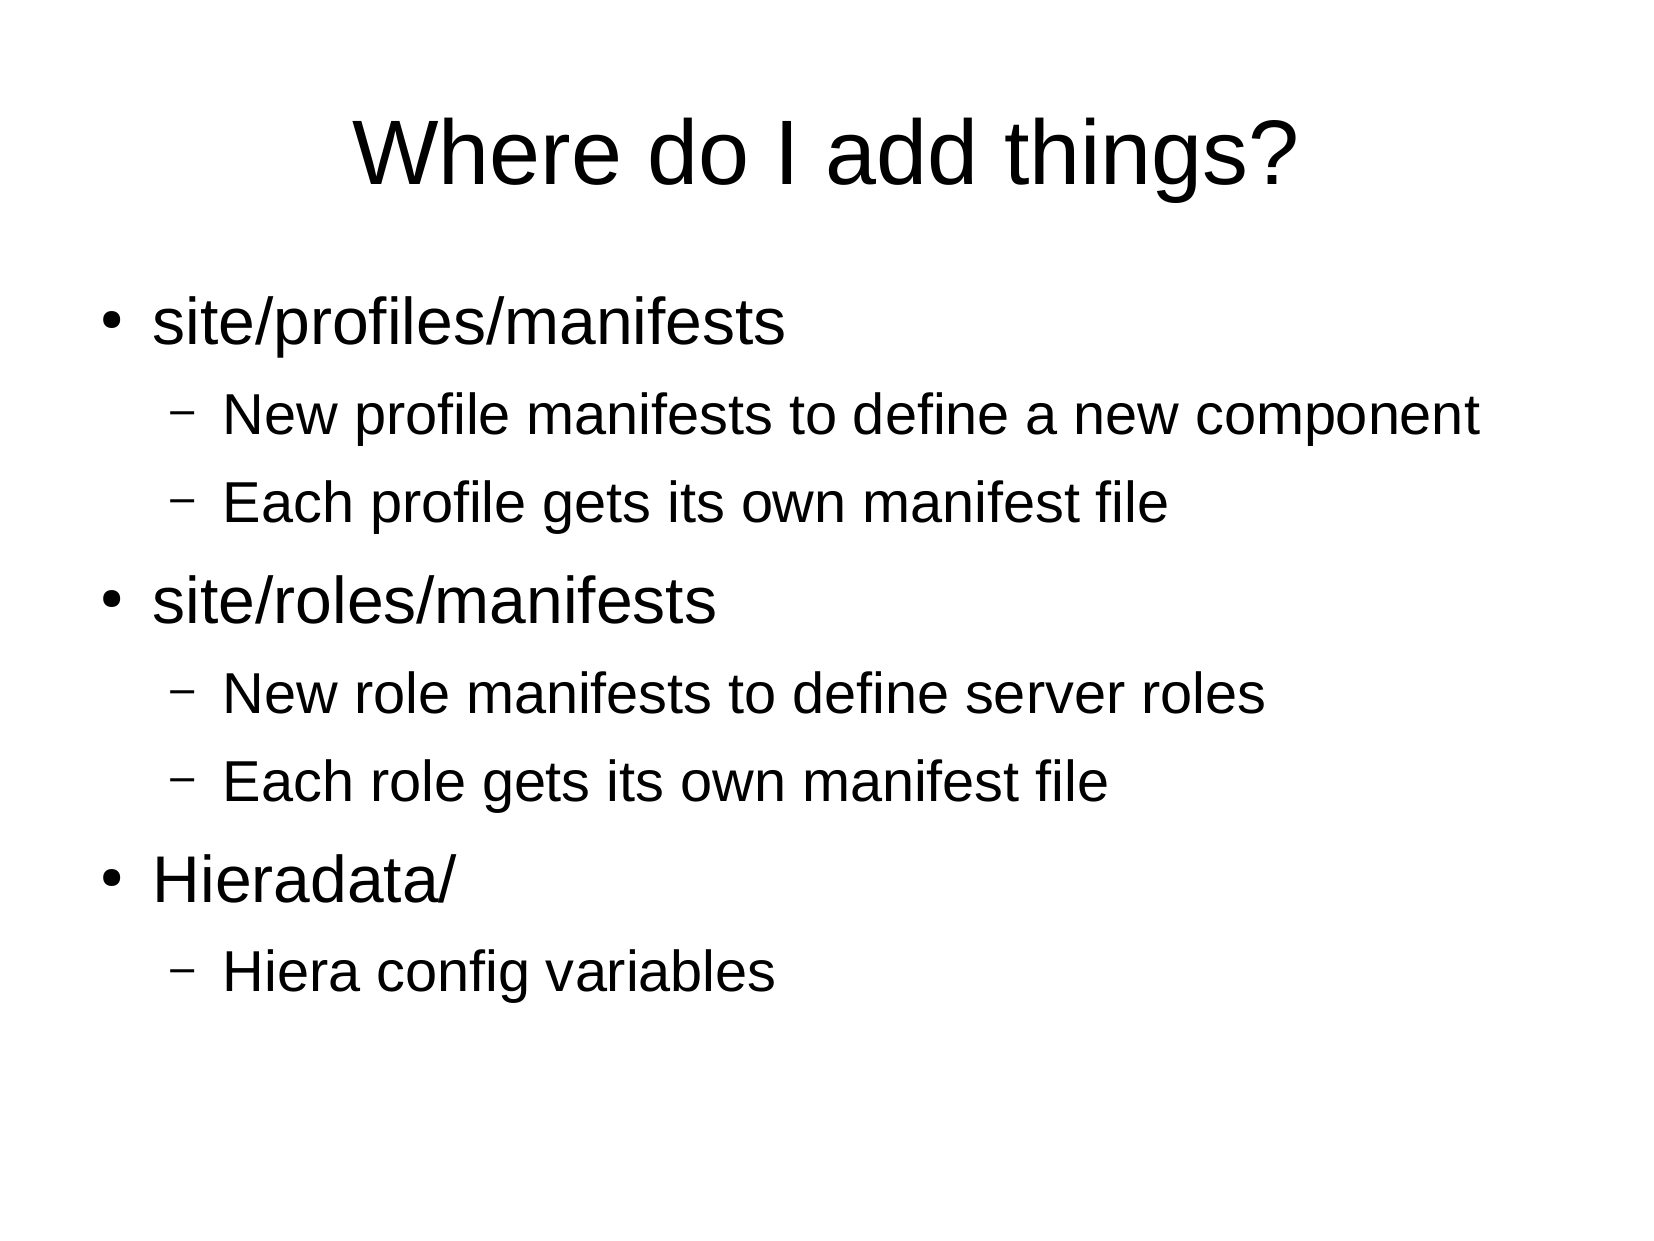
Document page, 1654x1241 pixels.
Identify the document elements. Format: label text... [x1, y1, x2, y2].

title Where do I add things? [82, 49, 1571, 257]
list site/profiles/manifests New profile manifests to define a new component Each profile gets its own manifest file site/roles/manifests New role manifests to define server roles Each role gets its own manifest file Hieradata/ Hiera config variables [82, 285, 1571, 1005]
